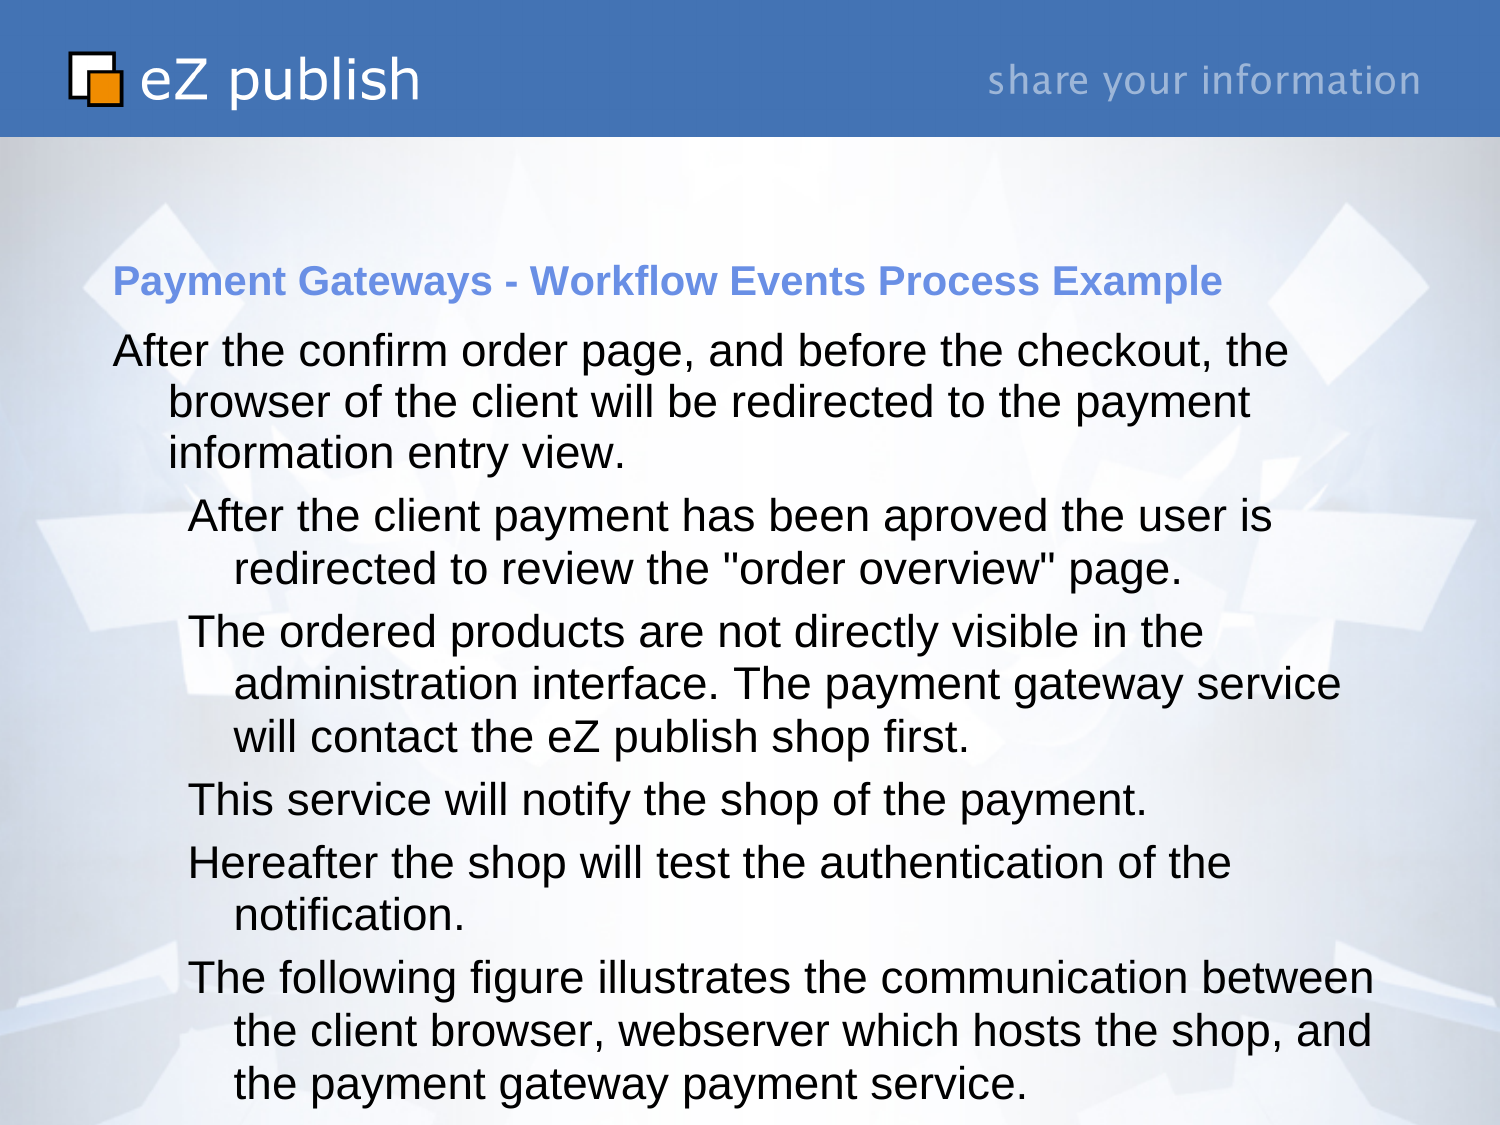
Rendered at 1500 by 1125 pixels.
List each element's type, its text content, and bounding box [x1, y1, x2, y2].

title Payment Gateways - Workflow Events Process Example [112, 237, 1500, 325]
picture [0, 0, 1500, 1125]
list After the confirm order page, and before the checkout, the browser of the client will be redirected to the payment information entry view. After the client payment has been aproved the user is redirected to review the "order overview" page. The ordered products are not directly visible in the administration interface. The payment gateway service will contact the eZ publish shop first. This service will notify the shop of the payment. Hereafter the shop will test the authentication of the notification. The following figure illustrates the communication between the client browser, webserver which hosts the shop, and the payment gateway payment service. [112, 324, 1388, 1109]
